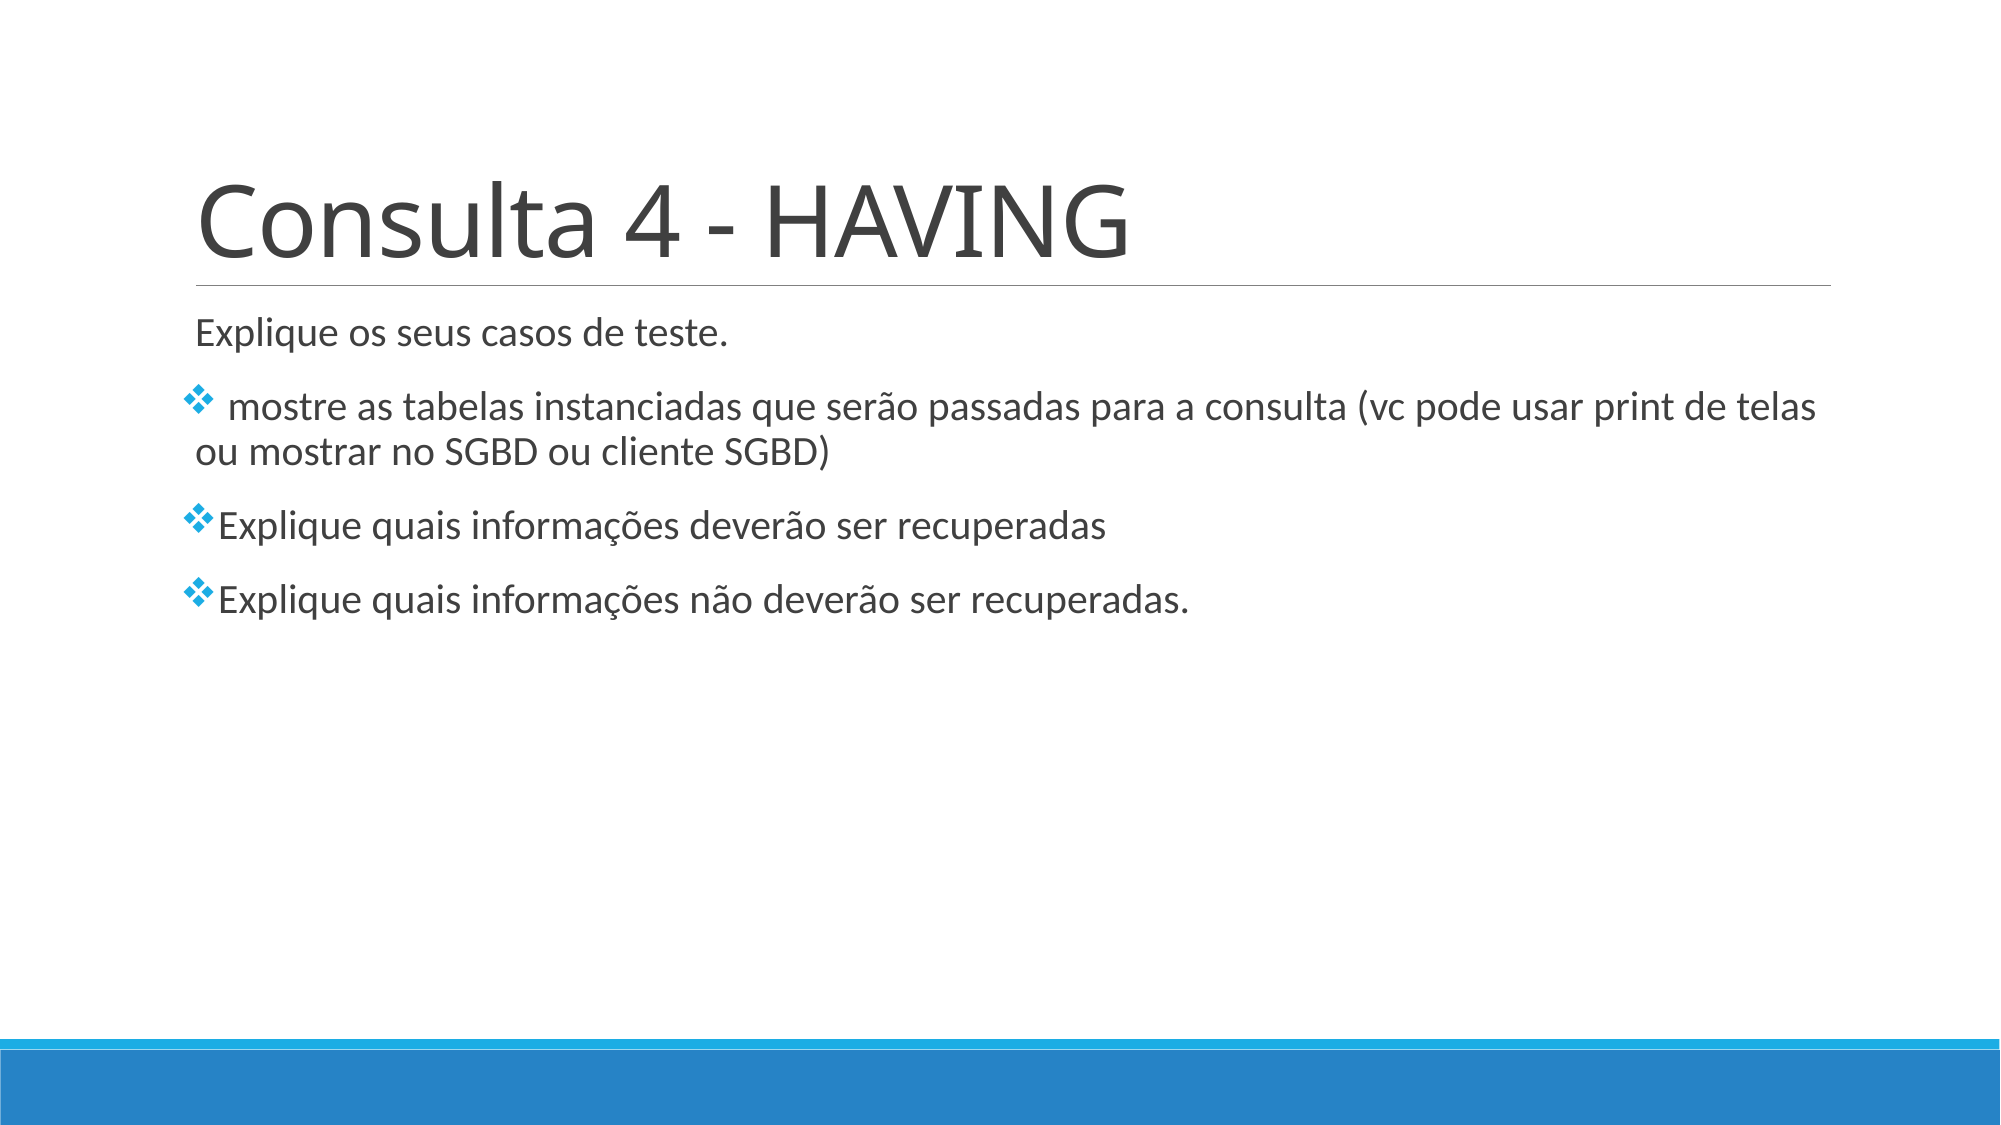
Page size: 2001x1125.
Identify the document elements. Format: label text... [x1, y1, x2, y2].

title Consulta 4 - HAVING [180, 47, 1830, 285]
list Explique os seus casos de teste. mostre as tabelas instanciadas que serão passadas para a consulta (vc pode usar print de telas ou mostrar no SGBD ou cliente SGBD) Explique quais informações deverão ser recuperadas Explique quais informações não deverão ser recuperadas. [180, 302, 1830, 963]
